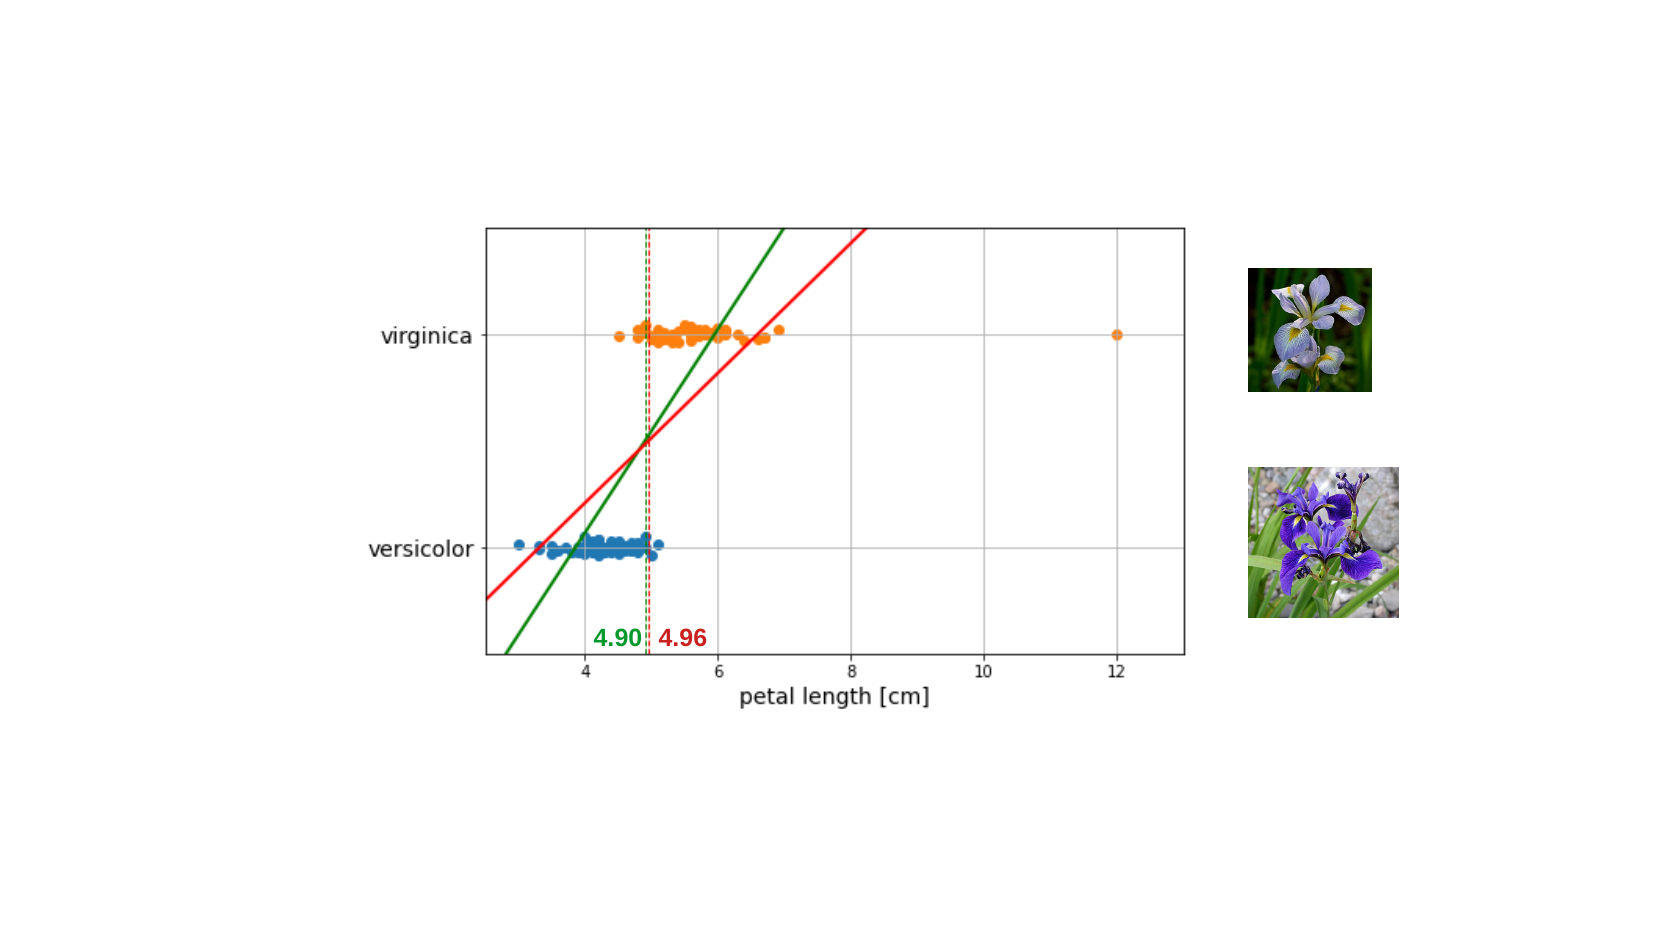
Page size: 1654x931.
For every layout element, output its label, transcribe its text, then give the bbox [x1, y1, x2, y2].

text_box 4.96 [643, 616, 737, 660]
text_box 4.90 [578, 616, 643, 660]
picture [356, 217, 1195, 720]
picture [1248, 268, 1372, 392]
picture [1248, 467, 1399, 618]
